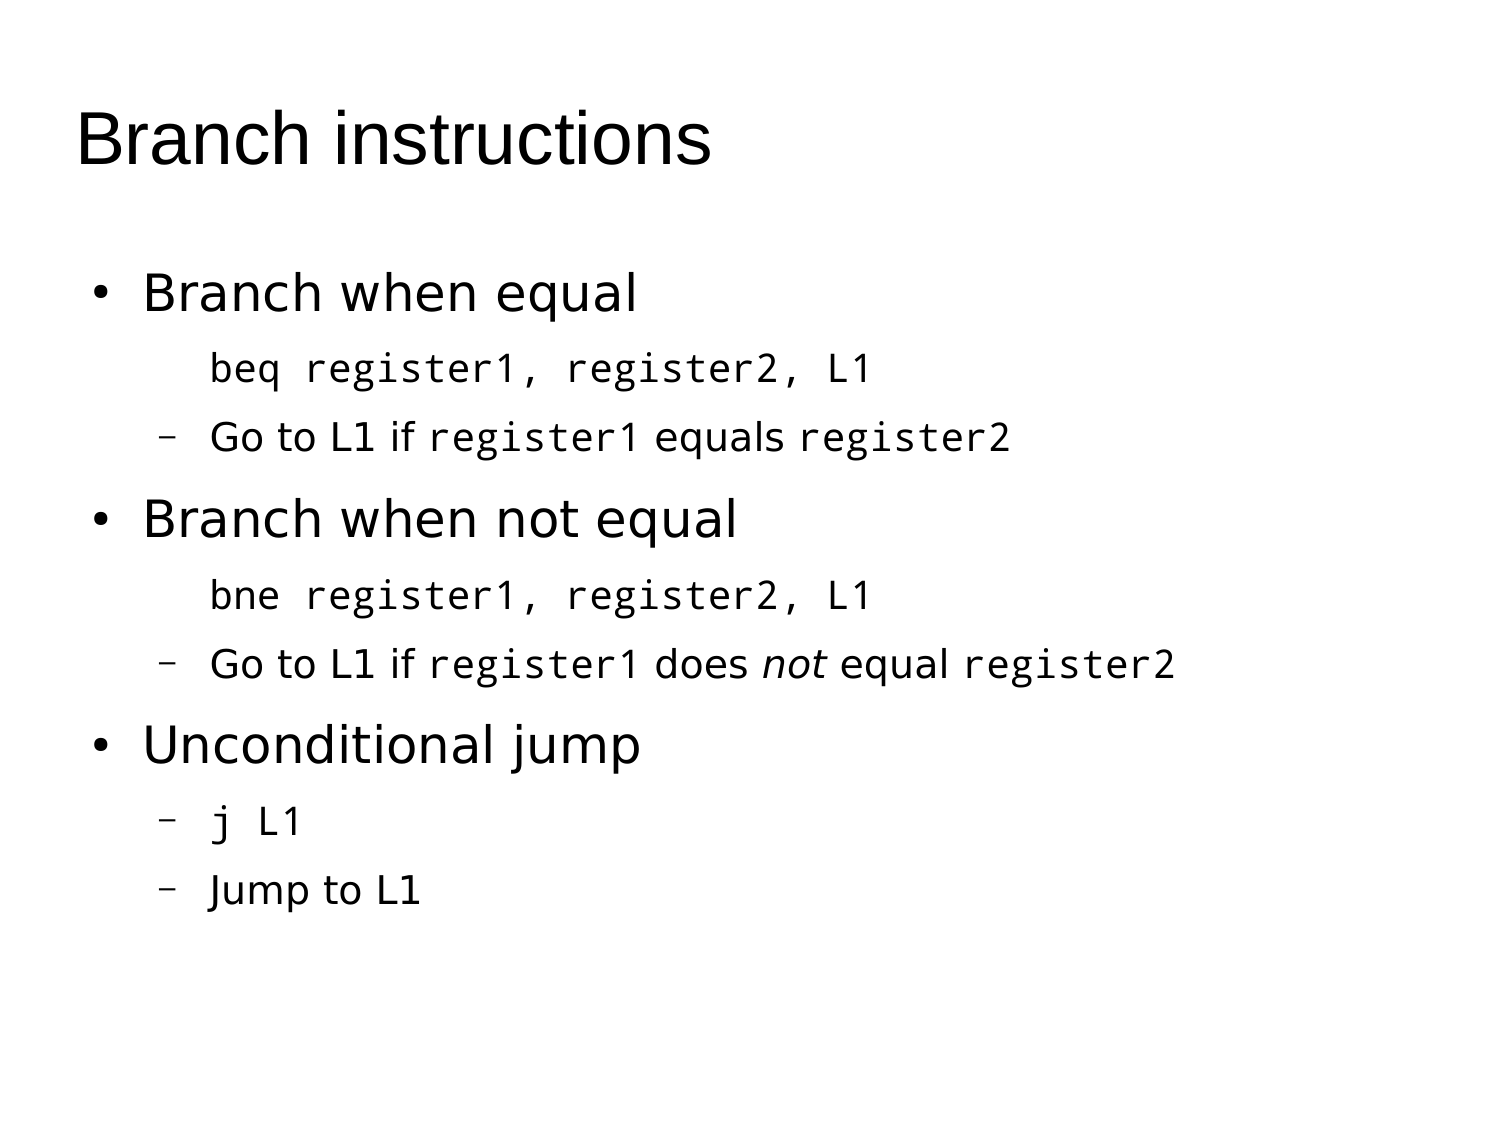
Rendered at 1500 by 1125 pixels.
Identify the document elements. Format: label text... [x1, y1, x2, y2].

list Branch when equal beq register1, register2, L1 Go to L1 if register1 equals register2 Branch when not equal bne register1, register2, L1 Go to L1 if register1 does not equal register2 Unconditional jump j L1 Jump to L1 [75, 263, 1425, 916]
title Branch instructions [75, 44, 1425, 233]
